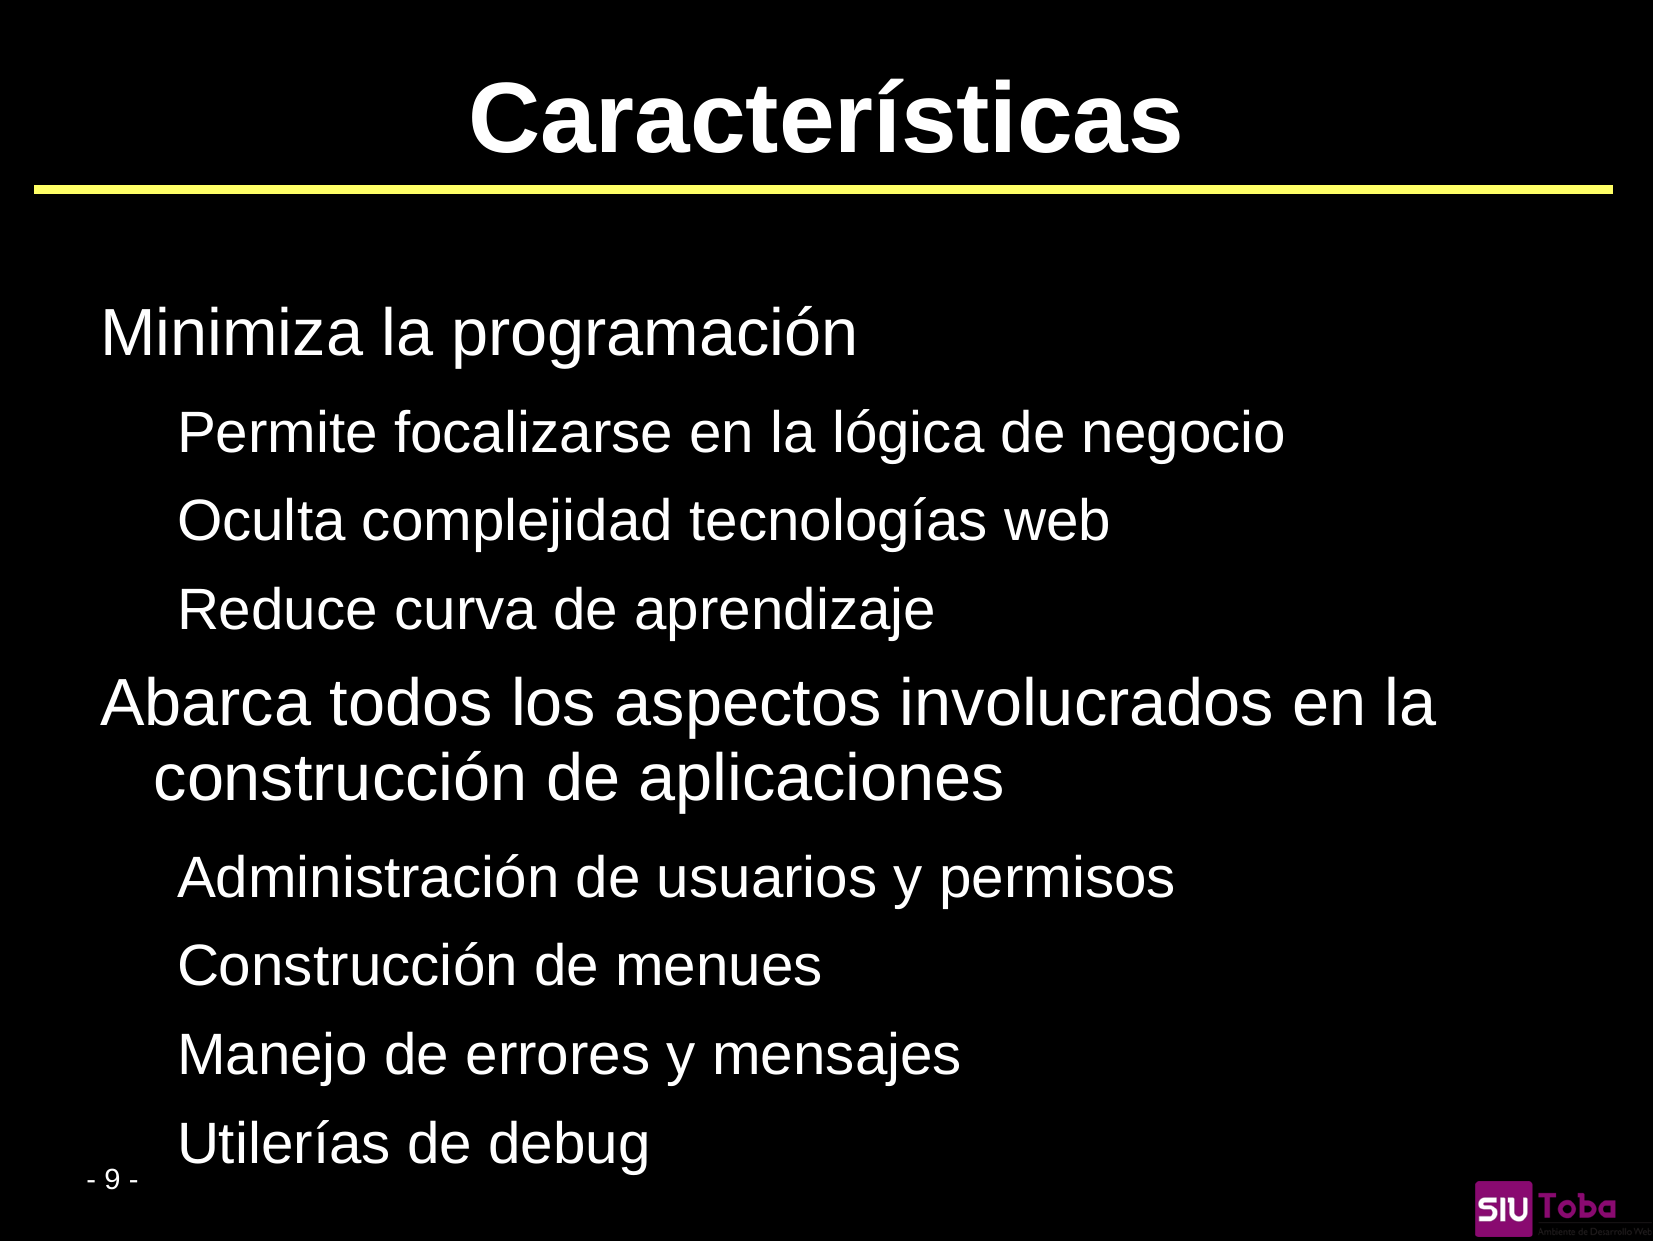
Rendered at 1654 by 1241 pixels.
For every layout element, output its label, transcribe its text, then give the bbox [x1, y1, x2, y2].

title Características [58, 54, 1594, 181]
picture [1475, 1181, 1652, 1237]
list Minimiza la programación Permite focalizarse en la lógica de negocio Oculta complejidad tecnologías web Reduce curva de aprendizaje Abarca todos los aspectos involucrados en la construcción de aplicaciones Administración de usuarios y permisos Construcción de menues Manejo de errores y mensajes Utilerías de debug [82, 295, 1565, 1176]
